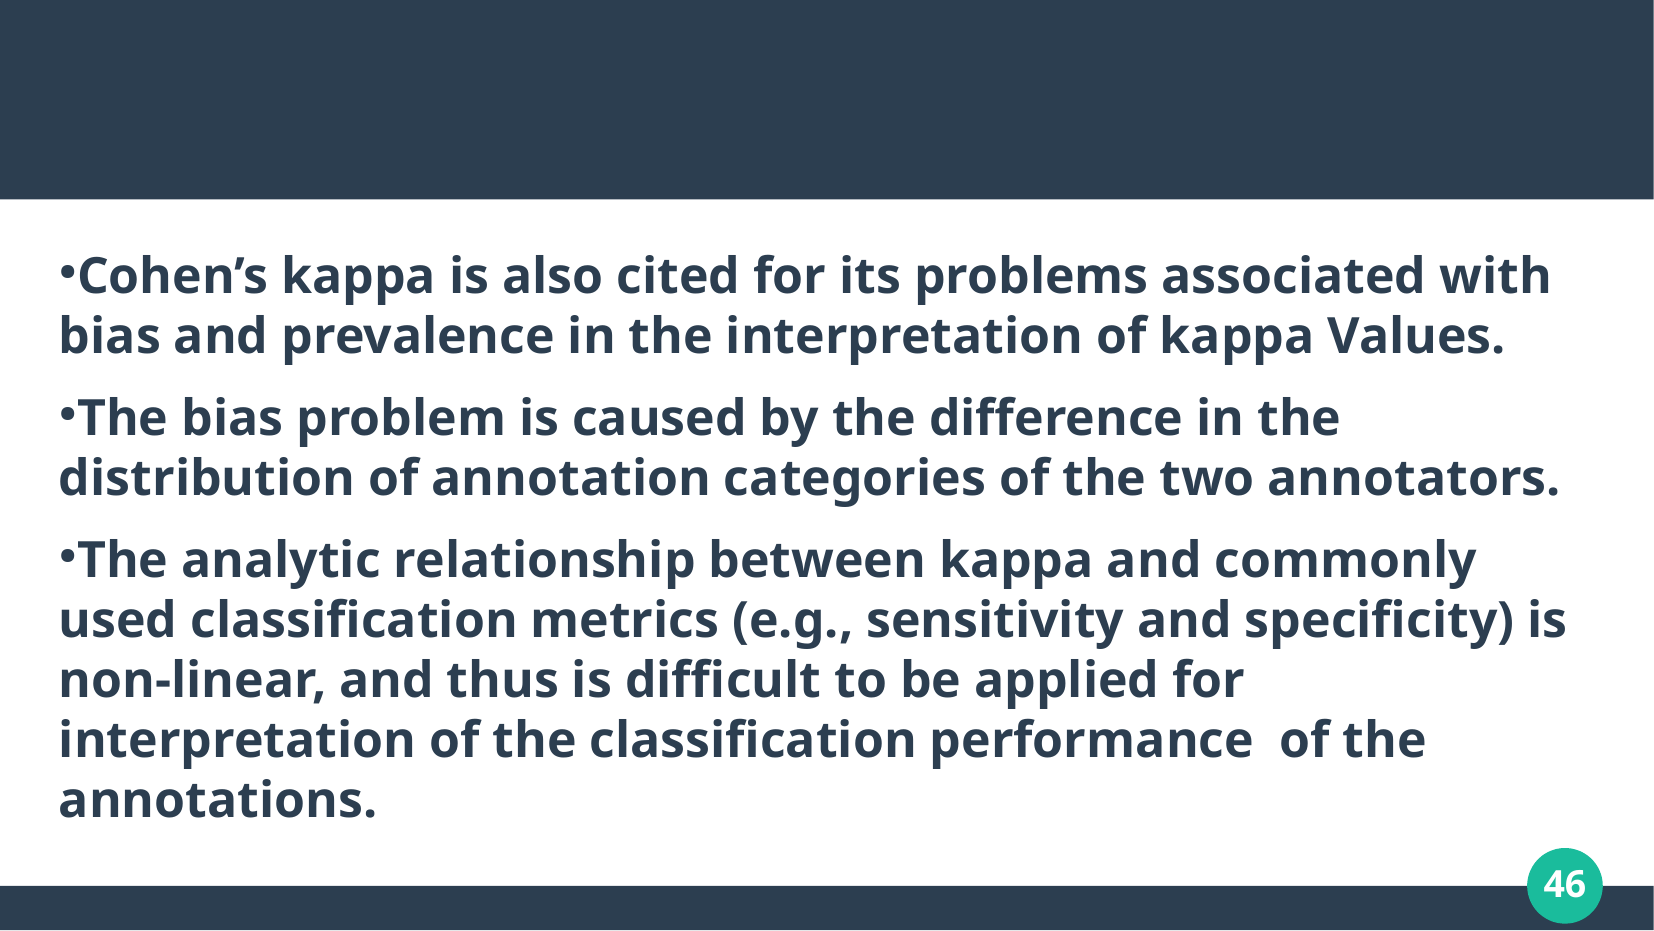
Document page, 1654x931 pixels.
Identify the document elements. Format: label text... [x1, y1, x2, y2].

list Cohen’s kappa is also cited for its problems associated with bias and prevalence in the interpretation of kappa Values. The bias problem is caused by the difference in the distribution of annotation categories of the two annotators. The analytic relationship between kappa and commonly used classification metrics (e.g., sensitivity and specificity) is non-linear, and thus is difficult to be applied for interpretation of the classification performance of the annotations. [59, 243, 1595, 864]
